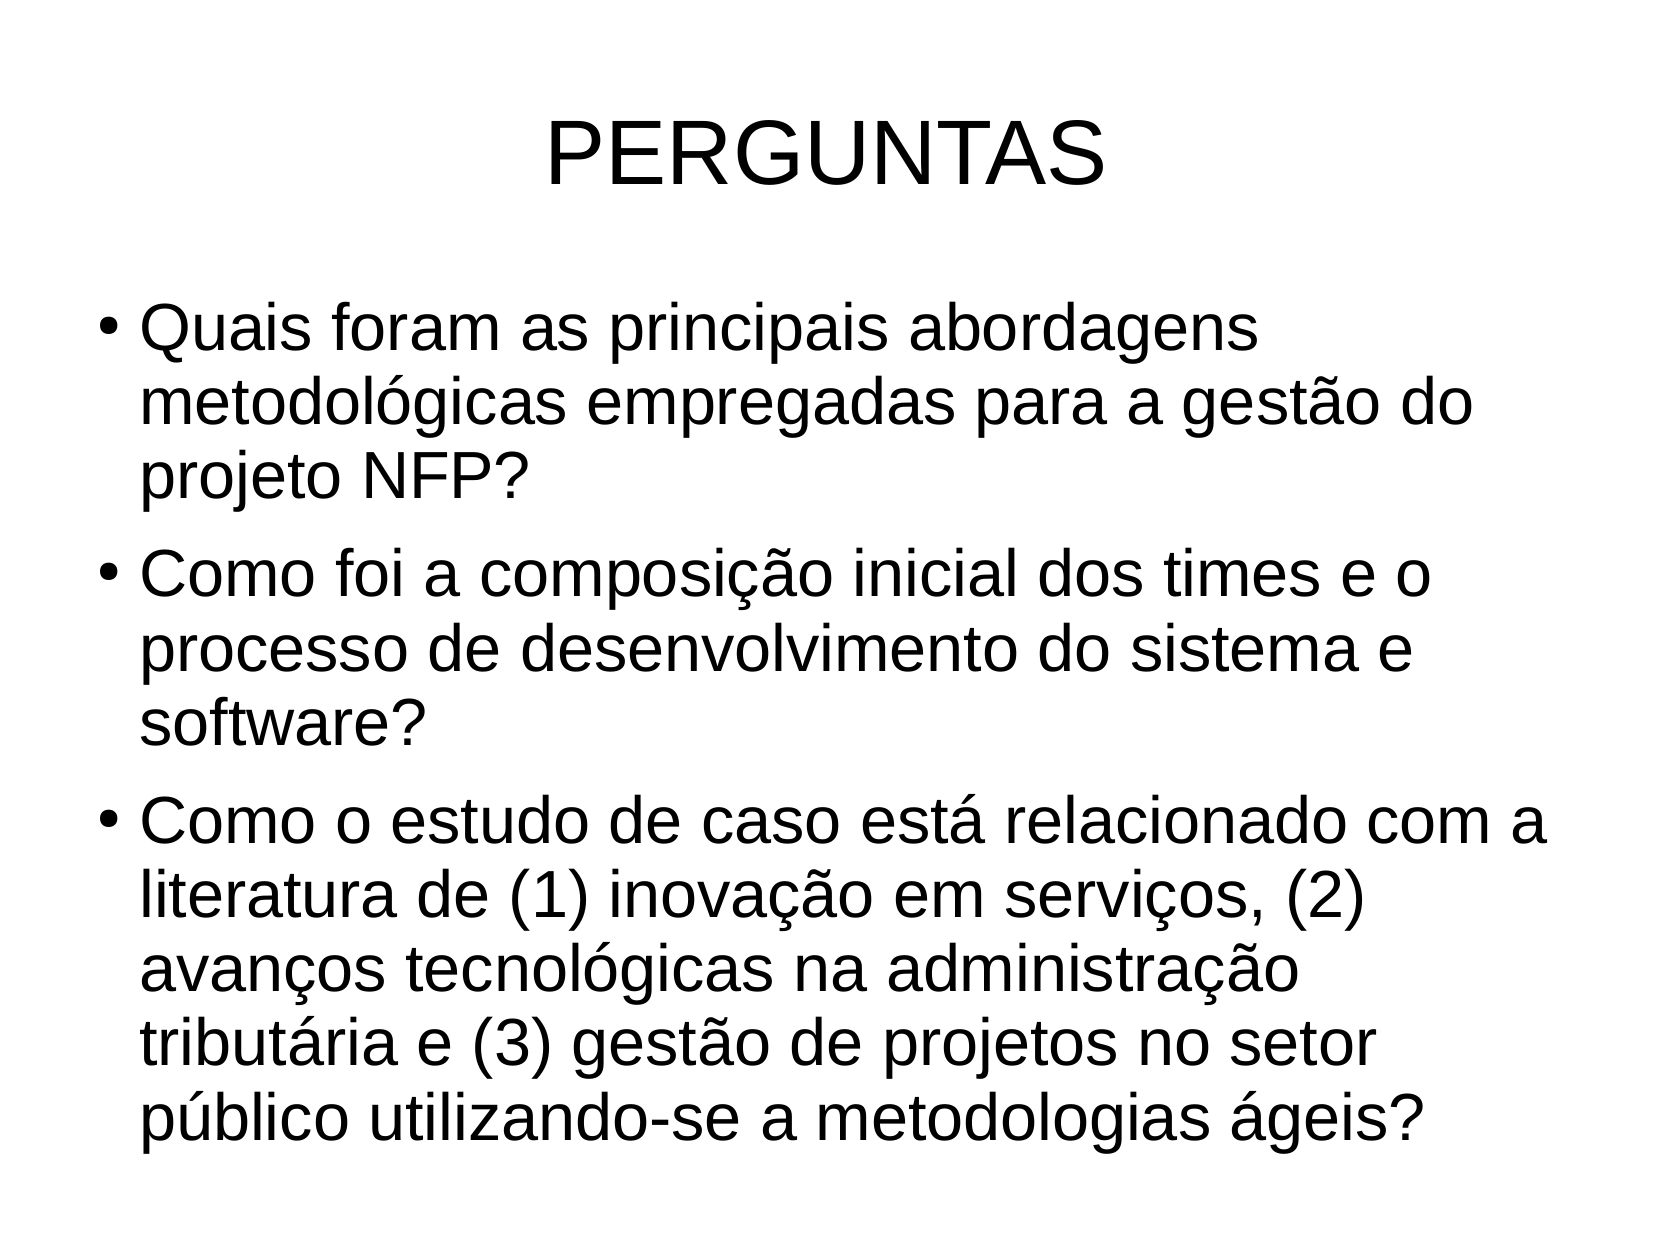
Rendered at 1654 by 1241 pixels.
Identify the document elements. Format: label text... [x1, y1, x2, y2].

list Quais foram as principais abordagens metodológicas empregadas para a gestão do projeto NFP? Como foi a composição inicial dos times e o processo de desenvolvimento do sistema e software? Como o estudo de caso está relacionado com a literatura de (1) inovação em serviços, (2) avanços tecnológicas na administração tributária e (3) gestão de projetos no setor público utilizando-se a metodologias ágeis? [82, 290, 1571, 1170]
title PERGUNTAS [82, 49, 1571, 257]
